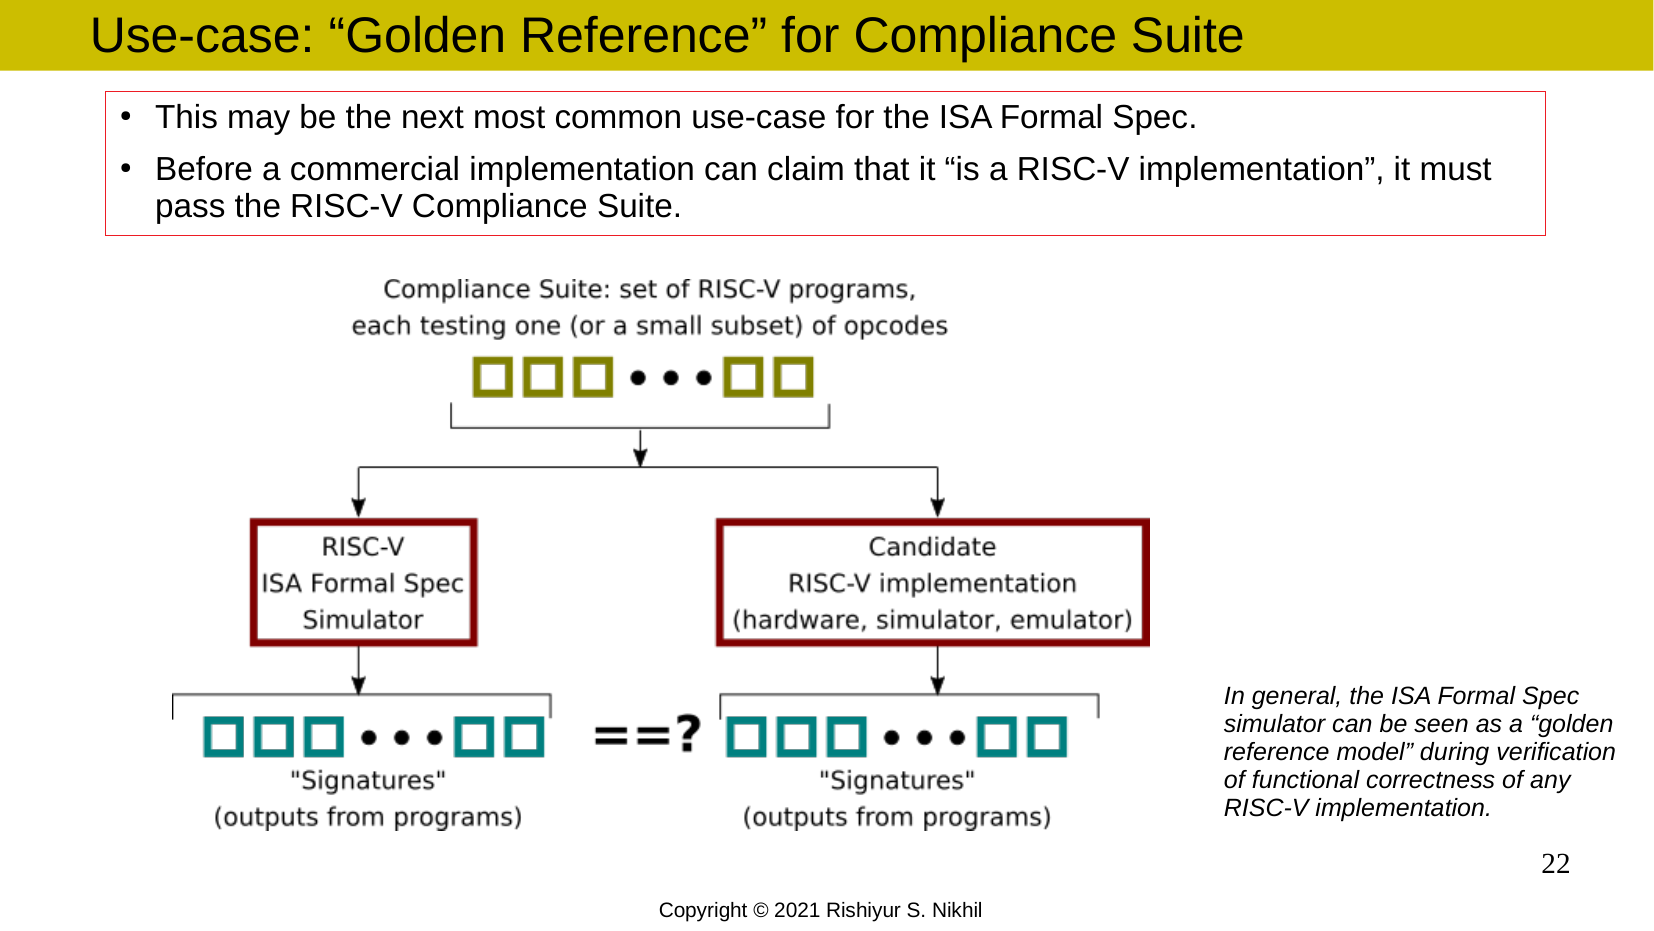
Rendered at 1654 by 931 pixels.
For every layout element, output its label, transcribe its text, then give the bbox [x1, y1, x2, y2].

text_box In general, the ISA Formal Spec simulator can be seen as a “golden reference model” during verification of functional correctness of any RISC-V implementation. [1209, 674, 1645, 834]
text_box Use-case: “Golden Reference” for Compliance Suite [0, 0, 1654, 71]
picture [172, 279, 1150, 831]
text_box This may be the next most common use-case for the ISA Formal Spec. Before a commercial implementation can claim that it “is a RISC-V implementation”, it must pass the RISC-V Compliance Suite. [105, 91, 1546, 236]
